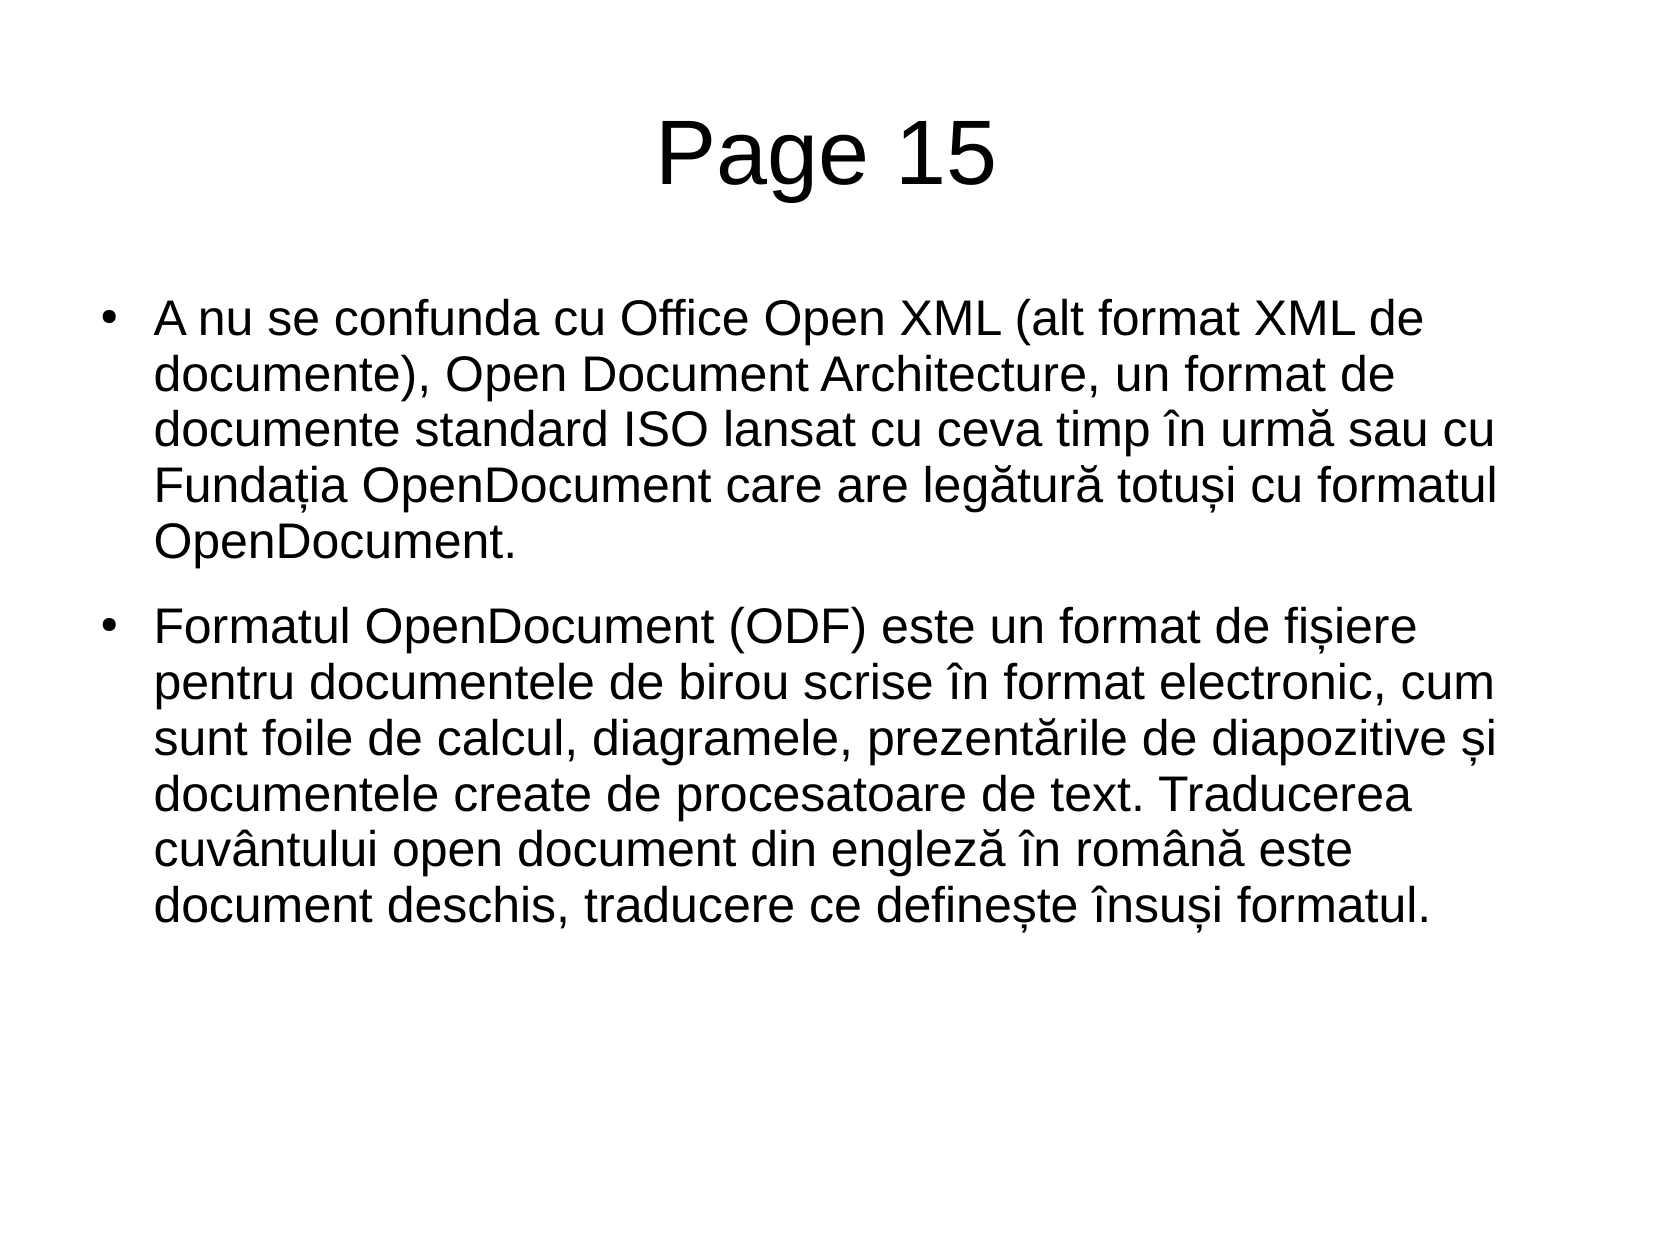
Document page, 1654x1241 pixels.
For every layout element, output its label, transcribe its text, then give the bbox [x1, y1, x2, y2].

list A nu se confunda cu Office Open XML (alt format XML de documente), Open Document Architecture, un format de documente standard ISO lansat cu ceva timp în urmă sau cu Fundația OpenDocument care are legătură totuși cu formatul OpenDocument. Formatul OpenDocument (ODF) este un format de fișiere pentru documentele de birou scrise în format electronic, cum sunt foile de calcul, diagramele, prezentările de diapozitive și documentele create de procesatoare de text. Traducerea cuvântului open document din engleză în română este document deschis, traducere ce definește însuși formatul. [82, 290, 1571, 1109]
title Page 15 [82, 49, 1571, 257]
